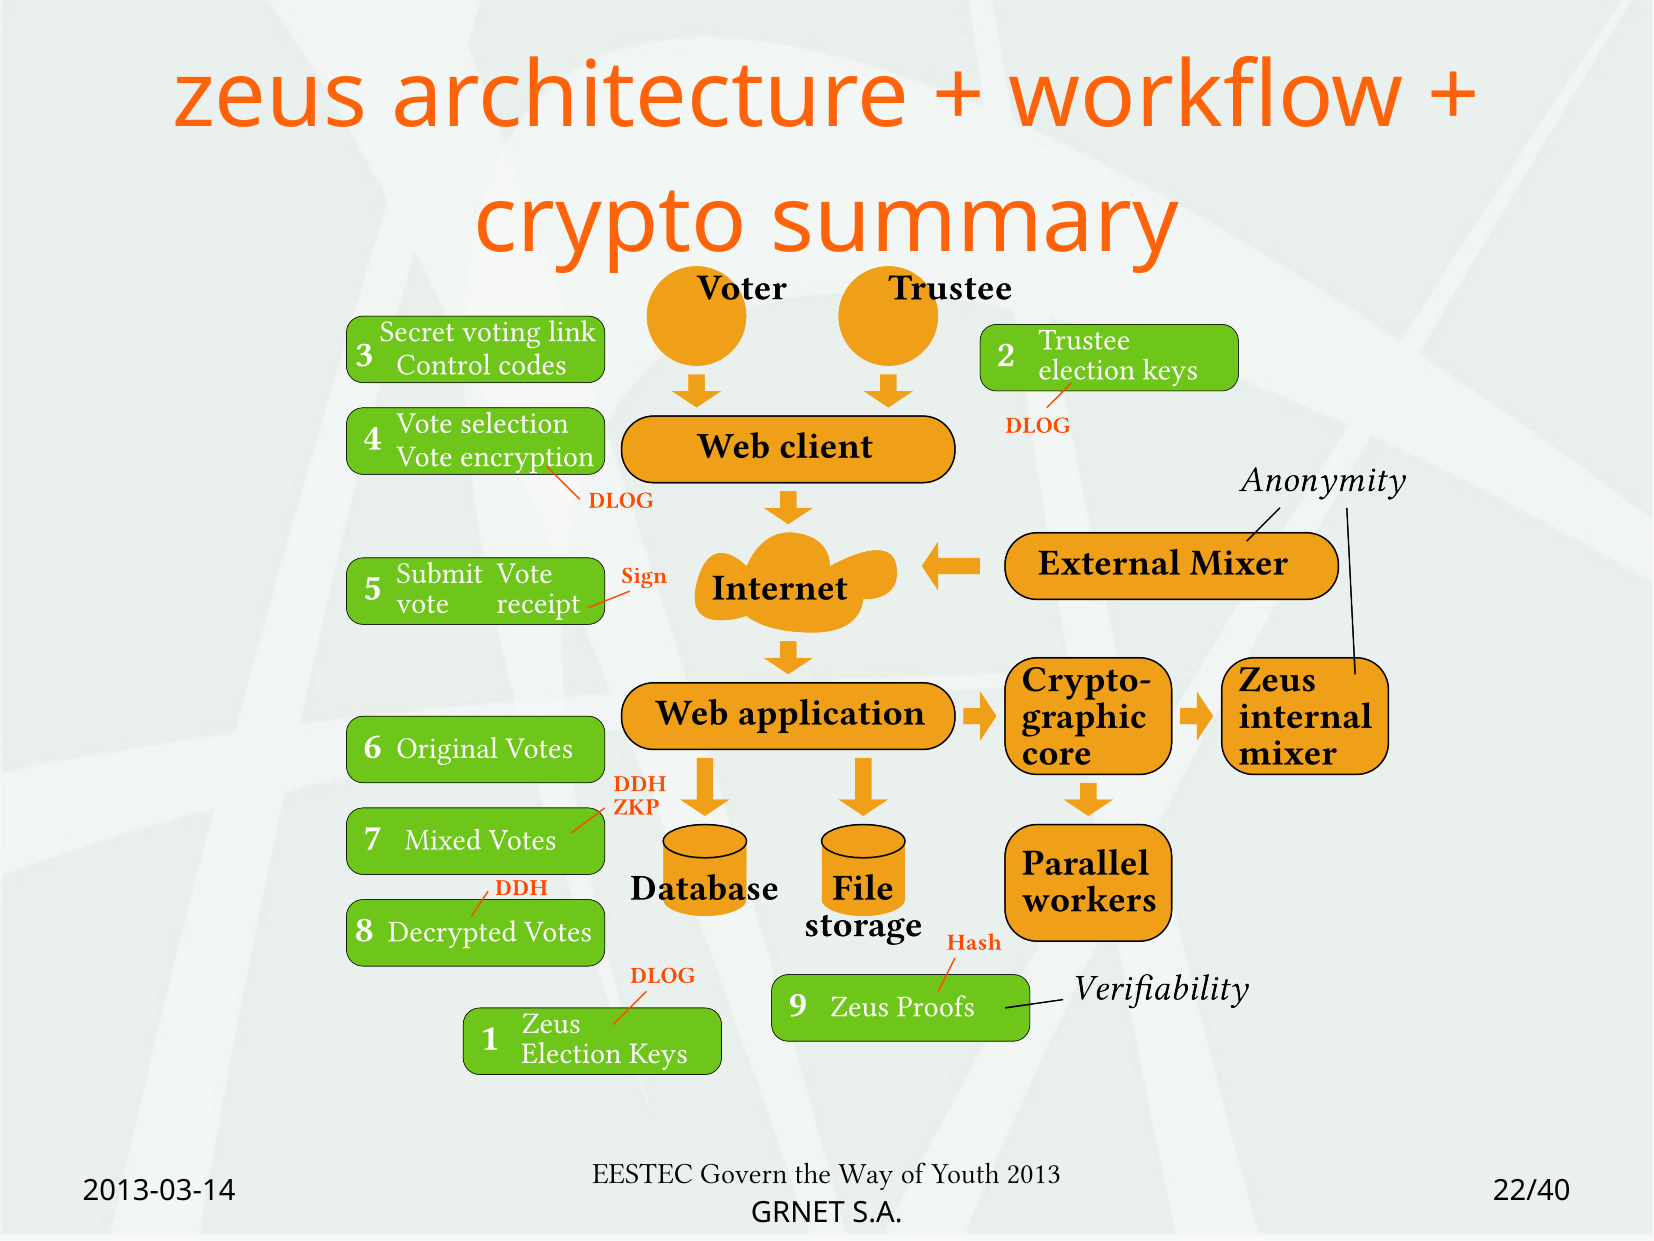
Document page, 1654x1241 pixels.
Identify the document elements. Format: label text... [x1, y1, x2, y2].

title zeus architecture + workflow + crypto summary [82, 48, 1571, 258]
picture [0, 0, 1654, 1241]
